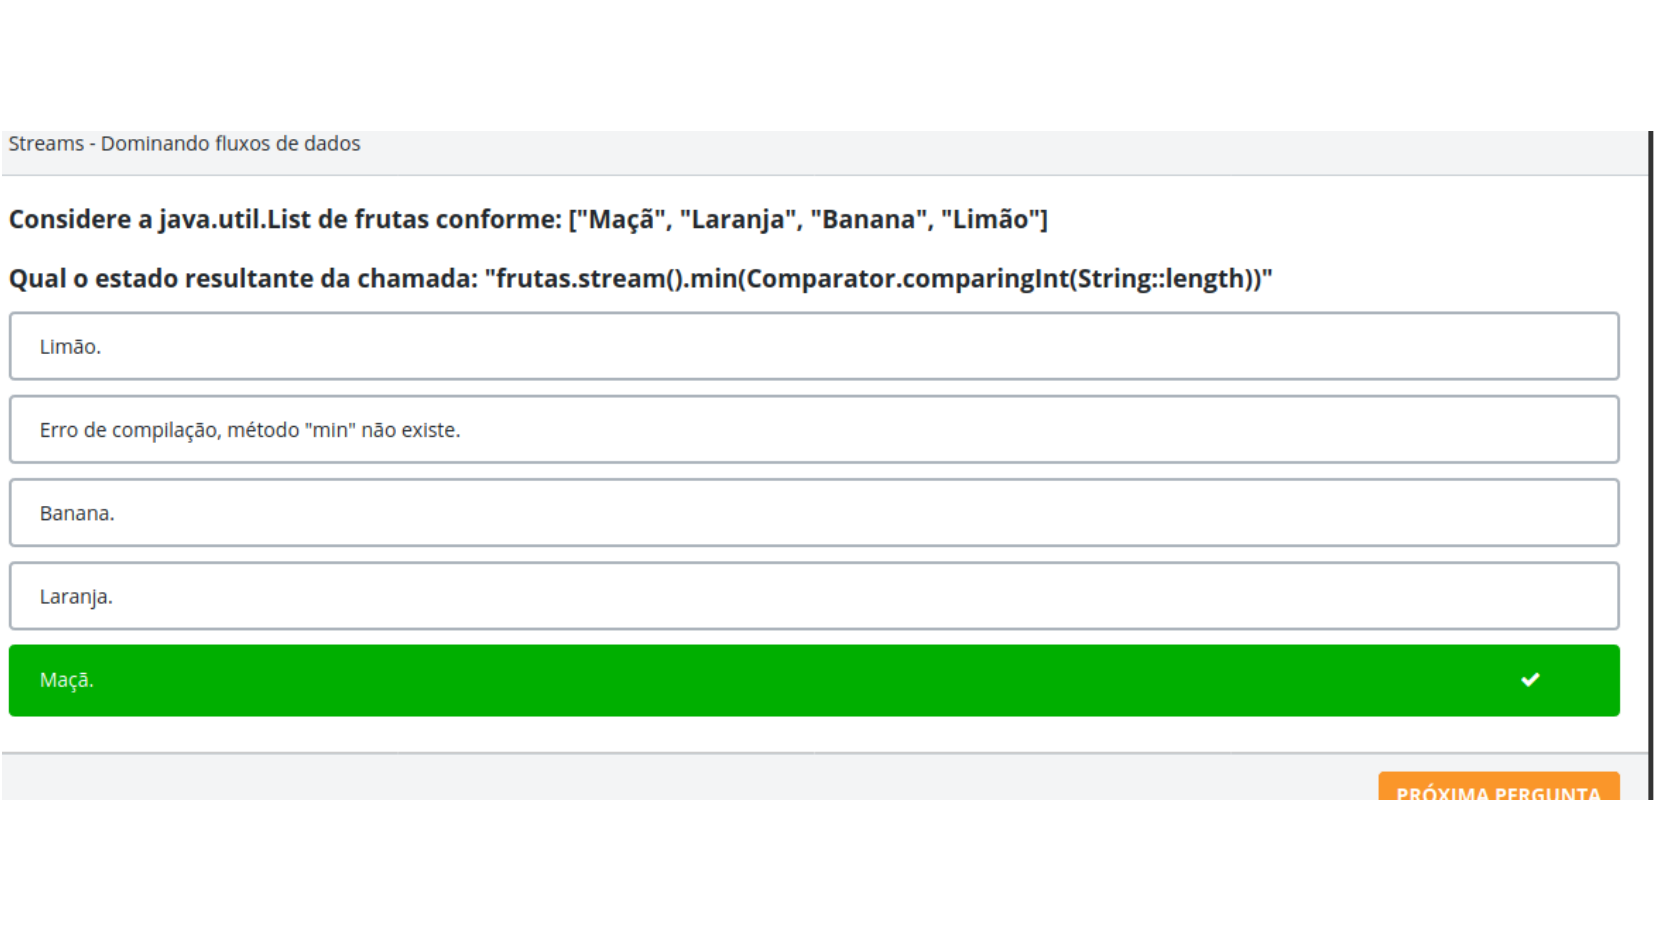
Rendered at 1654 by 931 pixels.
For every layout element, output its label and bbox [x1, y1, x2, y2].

picture [2, 131, 1654, 800]
